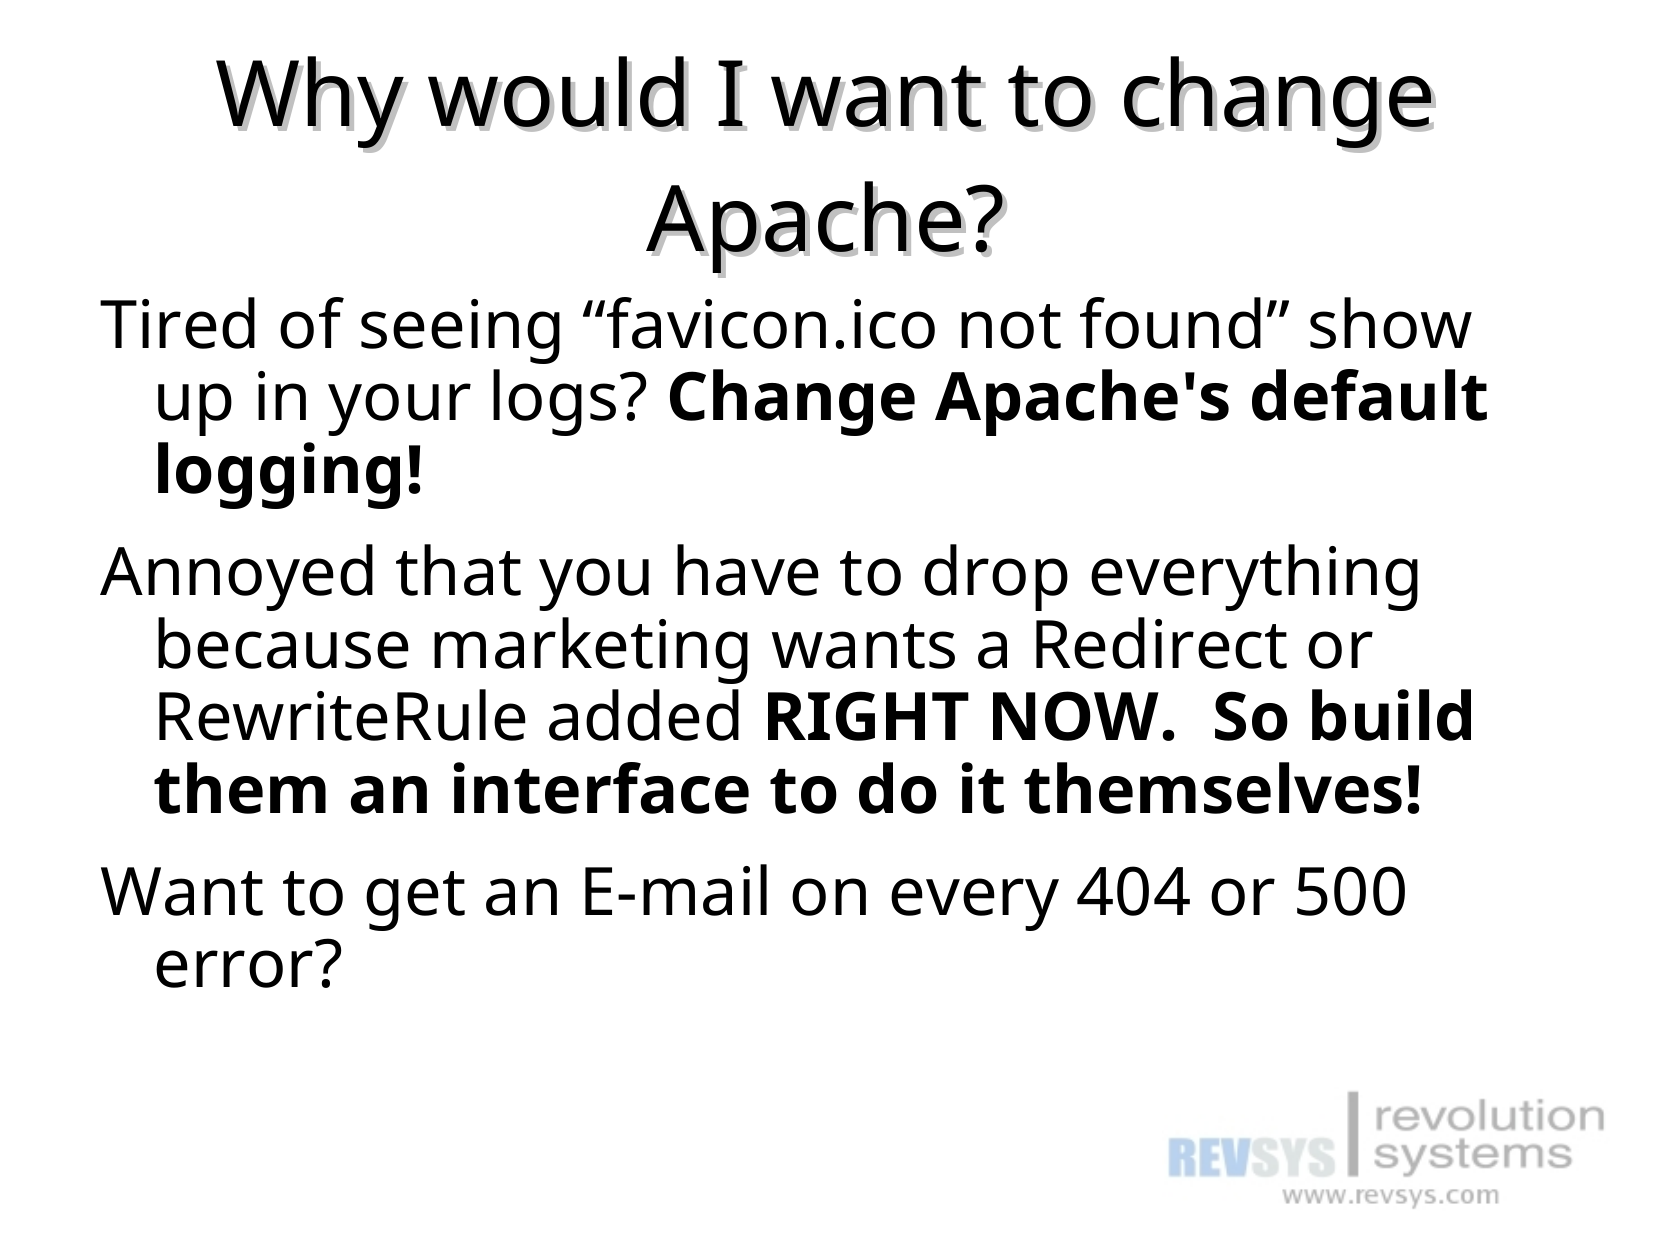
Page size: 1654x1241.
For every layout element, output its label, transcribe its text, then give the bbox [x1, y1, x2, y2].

title Why would I want to change Apache? [82, 42, 1571, 264]
list Tired of seeing “favicon.ico not found” show up in your logs? Change Apache's default logging! Annoyed that you have to drop everything because marketing wants a Redirect or RewriteRule added RIGHT NOW. So build them an interface to do it themselves! Want to get an E-mail on every 404 or 500 error? [82, 290, 1571, 1109]
picture [1162, 1087, 1613, 1211]
